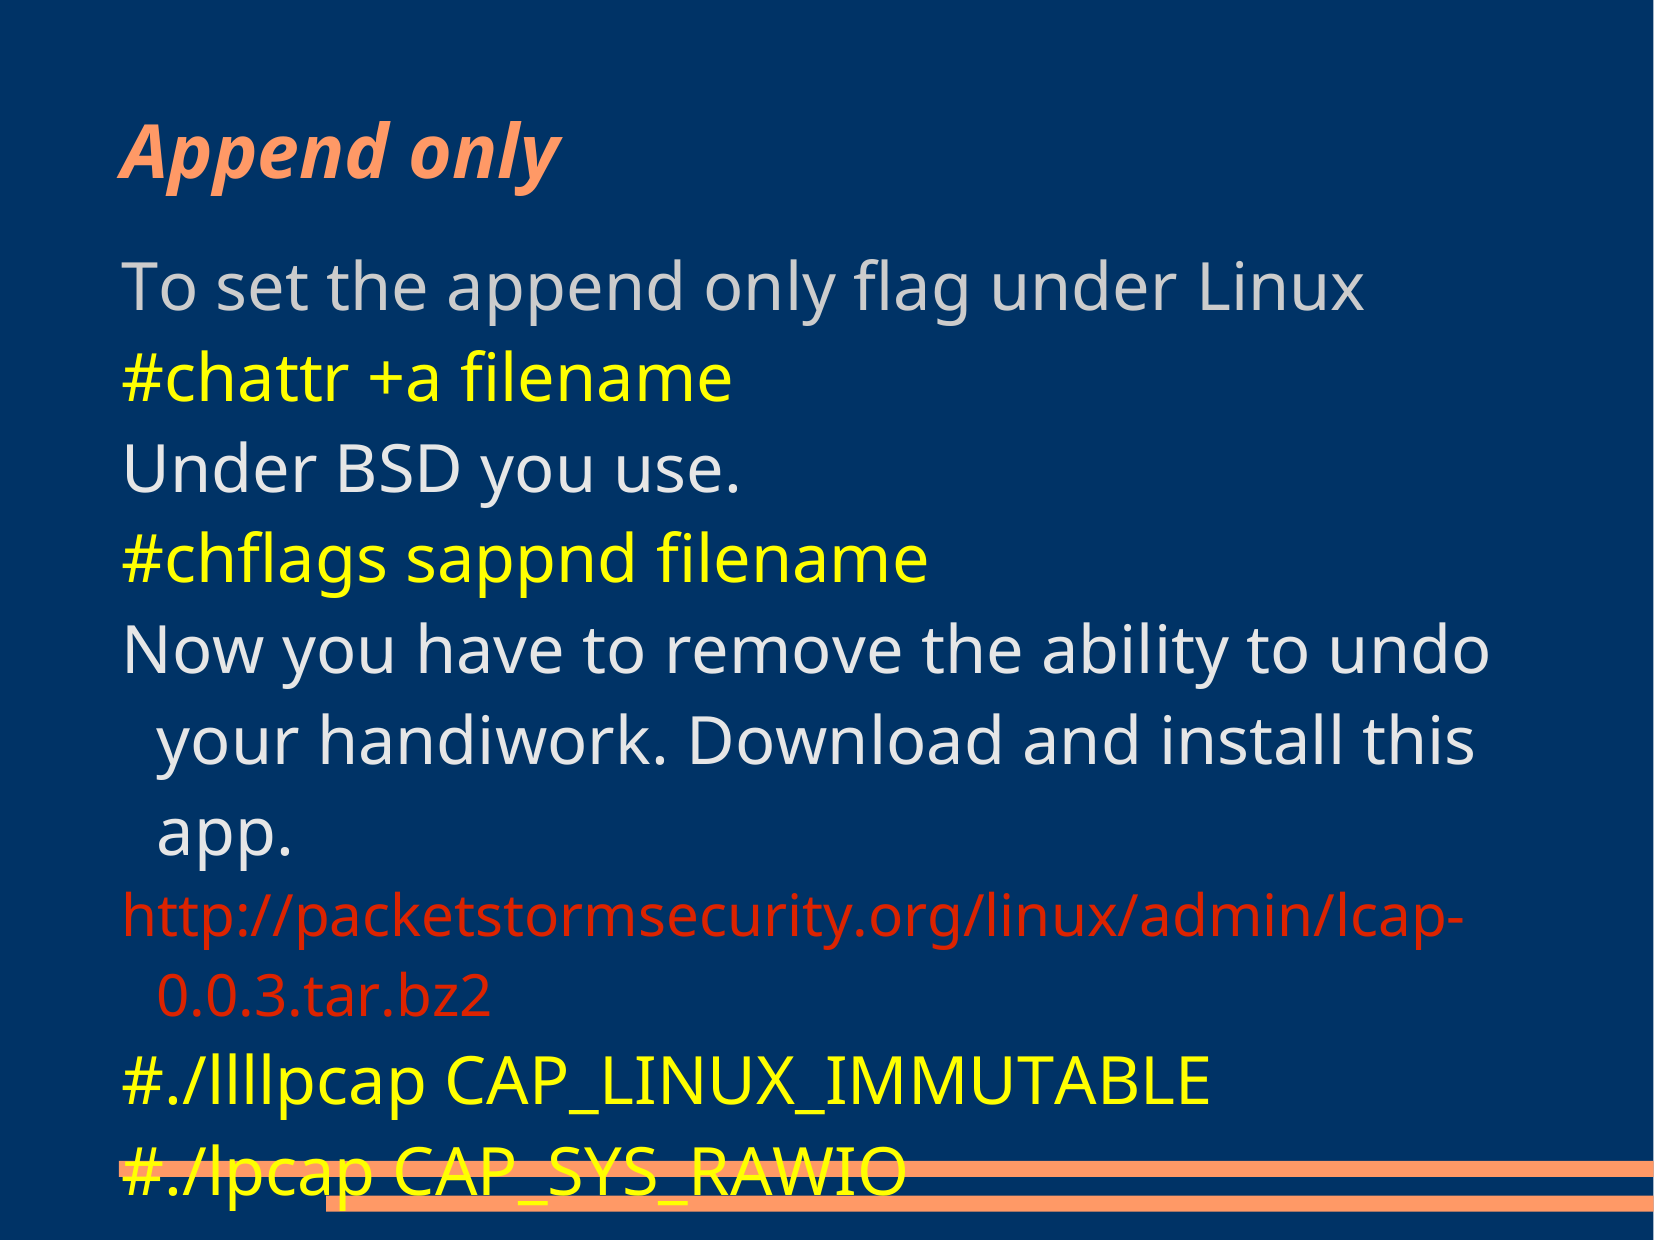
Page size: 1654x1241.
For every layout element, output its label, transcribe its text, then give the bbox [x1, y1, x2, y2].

subtitle To set the append only flag under Linux #chattr +a filename Under BSD you use. #chflags sappnd filename Now you have to remove the ability to undo your handiwork. Download and install this app. http://packetstormsecurity.org/linux/admin/lcap-0.0.3.tar.bz2 #./llllpcap CAP_LINUX_IMMUTABLE #./lpcap CAP_SYS_RAWIO [121, 322, 1561, 1133]
title Append only [121, 46, 1534, 254]
